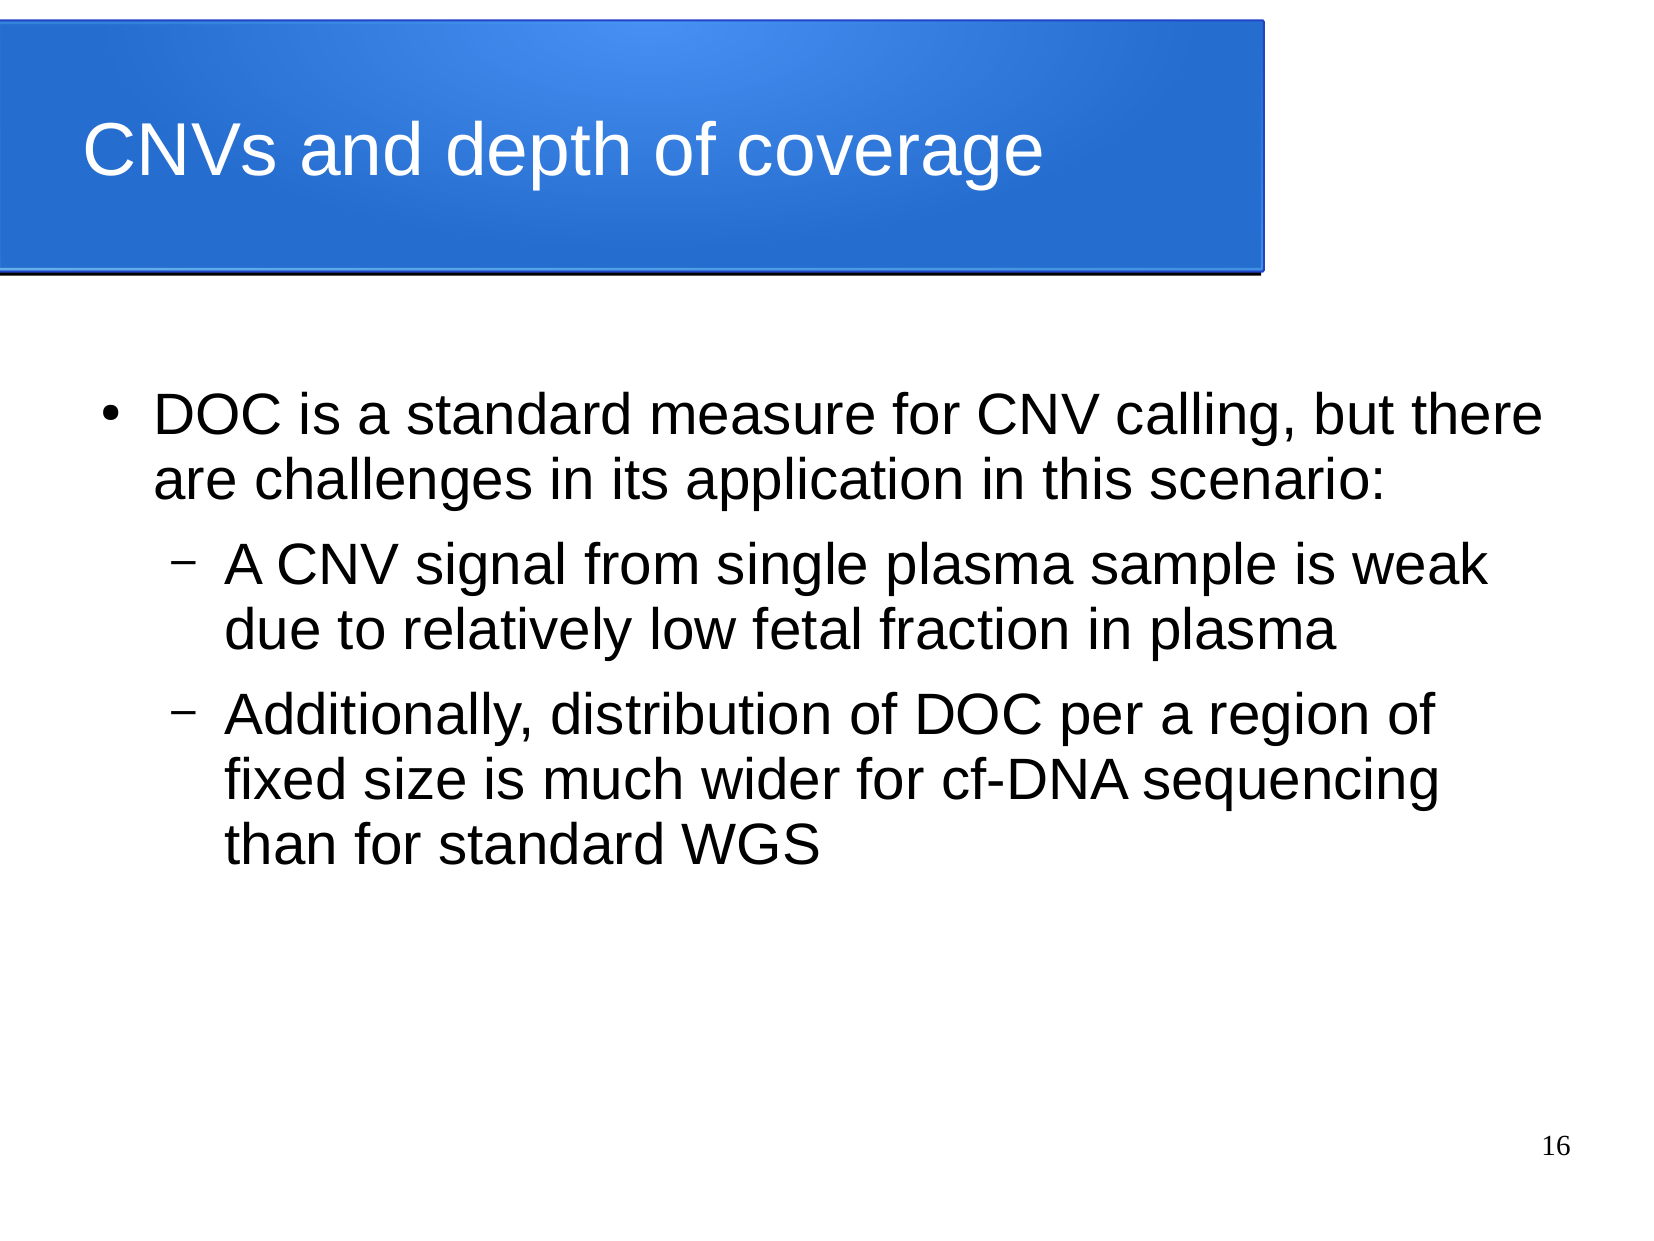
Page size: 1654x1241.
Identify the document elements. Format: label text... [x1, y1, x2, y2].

title CNVs and depth of coverage [82, 47, 1235, 252]
list DOC is a standard measure for CNV calling, but there are challenges in its application in this scenario: A CNV signal from single plasma sample is weak due to relatively low fetal fraction in plasma Additionally, distribution of DOC per a region of fixed size is much wider for cf-DNA sequencing than for standard WGS [82, 381, 1571, 1102]
